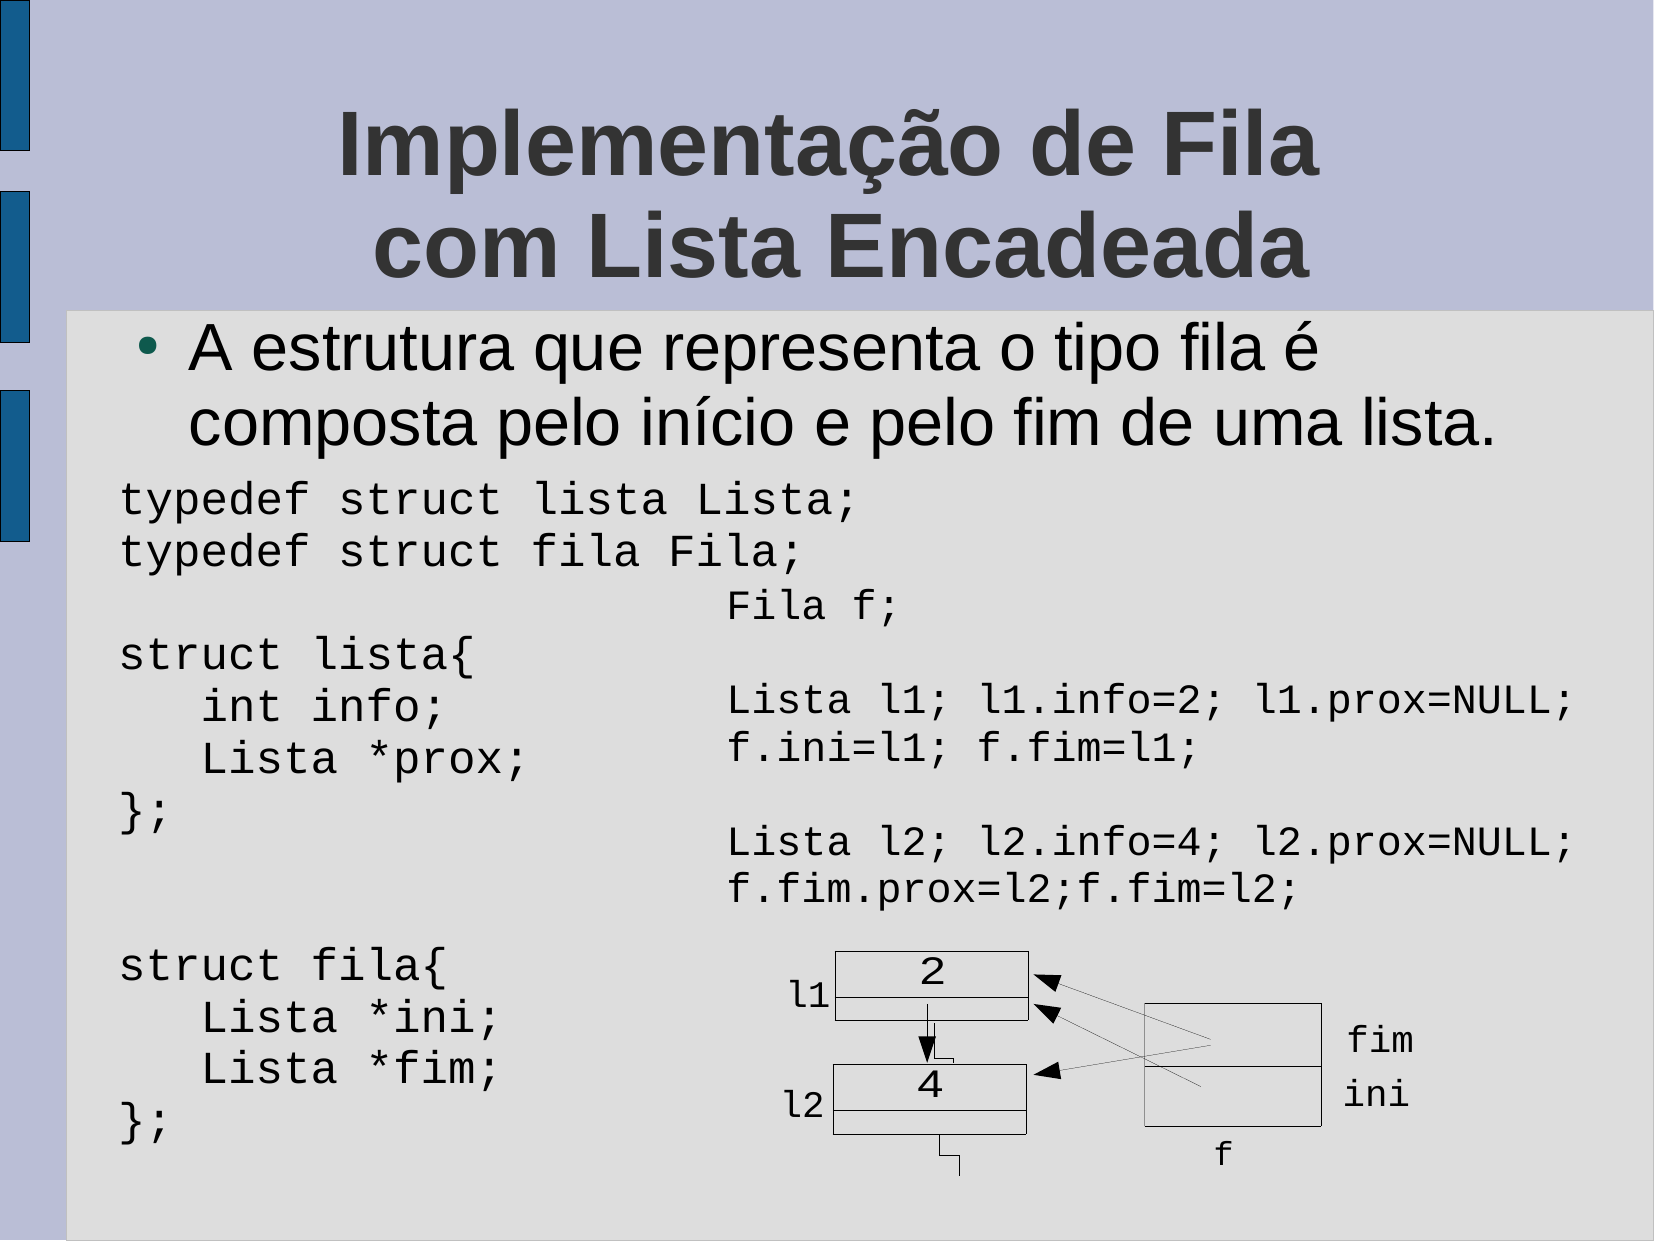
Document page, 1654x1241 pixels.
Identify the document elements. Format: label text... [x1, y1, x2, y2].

chart [832, 1062, 1032, 1138]
title Implementação de Fila com Lista Encadeada [88, 91, 1595, 299]
list Fila f; Lista l1; l1.info=2; l1.prox=NULL; f.ini=l1; f.fim=l1; Lista l2; l2.info=4; l2.prox=NULL; f.fim.prox=l2;f.fim=l2; [708, 584, 1642, 916]
text_box l1 [785, 976, 831, 1020]
text_box fim [1346, 1021, 1415, 1065]
text_box l2 [779, 1086, 825, 1170]
text_box f [1213, 1137, 1256, 1194]
text_box ini [1342, 1074, 1411, 1118]
chart [1144, 1003, 1326, 1181]
list typedef struct lista Lista; typedef struct fila Fila; struct lista{ int info; Lista *prox; }; struct fila{ Lista *ini; Lista *fim; }; [100, 476, 987, 1202]
chart [834, 949, 1034, 1024]
list A estrutura que representa o tipo fila é composta pelo início e pelo fim de uma lista. [118, 309, 1595, 473]
